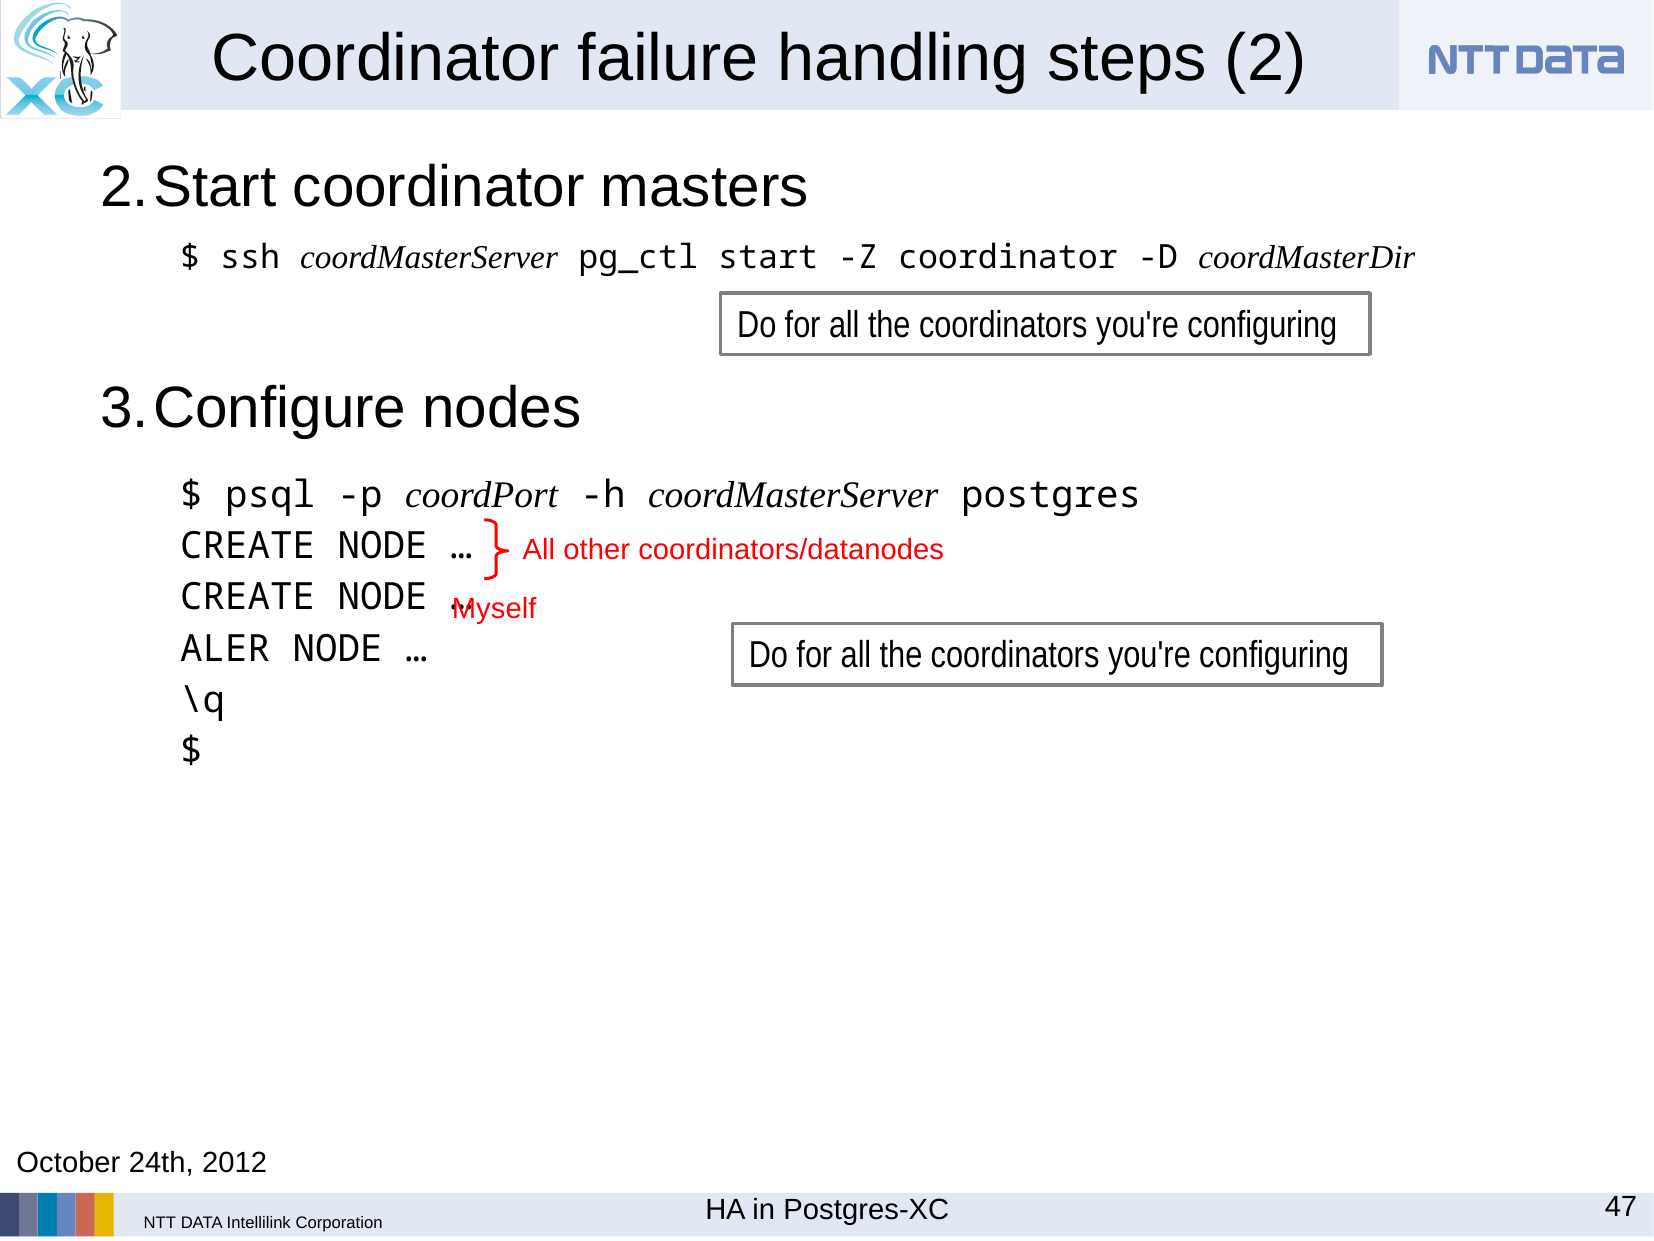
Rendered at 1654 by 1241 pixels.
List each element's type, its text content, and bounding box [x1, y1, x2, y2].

list Start coordinator masters Configure nodes [82, 153, 1571, 1028]
text_box Myself [437, 584, 556, 632]
picture [0, 0, 121, 119]
text_box $ ssh coordMasterServer pg_ctl start -Z coordinator -D coordMasterDir [165, 225, 1607, 279]
text_box Do for all the coordinators you're configuring [720, 292, 1371, 355]
text_box All other coordinators/datanodes [507, 525, 981, 574]
picture [1429, 45, 1624, 74]
text_box $ psql -p coordPort -h coordMasterServer postgres CREATE NODE … CREATE NODE … ALER NODE … \q $ [165, 460, 1583, 706]
title Coordinator failure handling steps (2) [120, 3, 1399, 110]
text_box Do for all the coordinators you're configuring [732, 623, 1382, 686]
